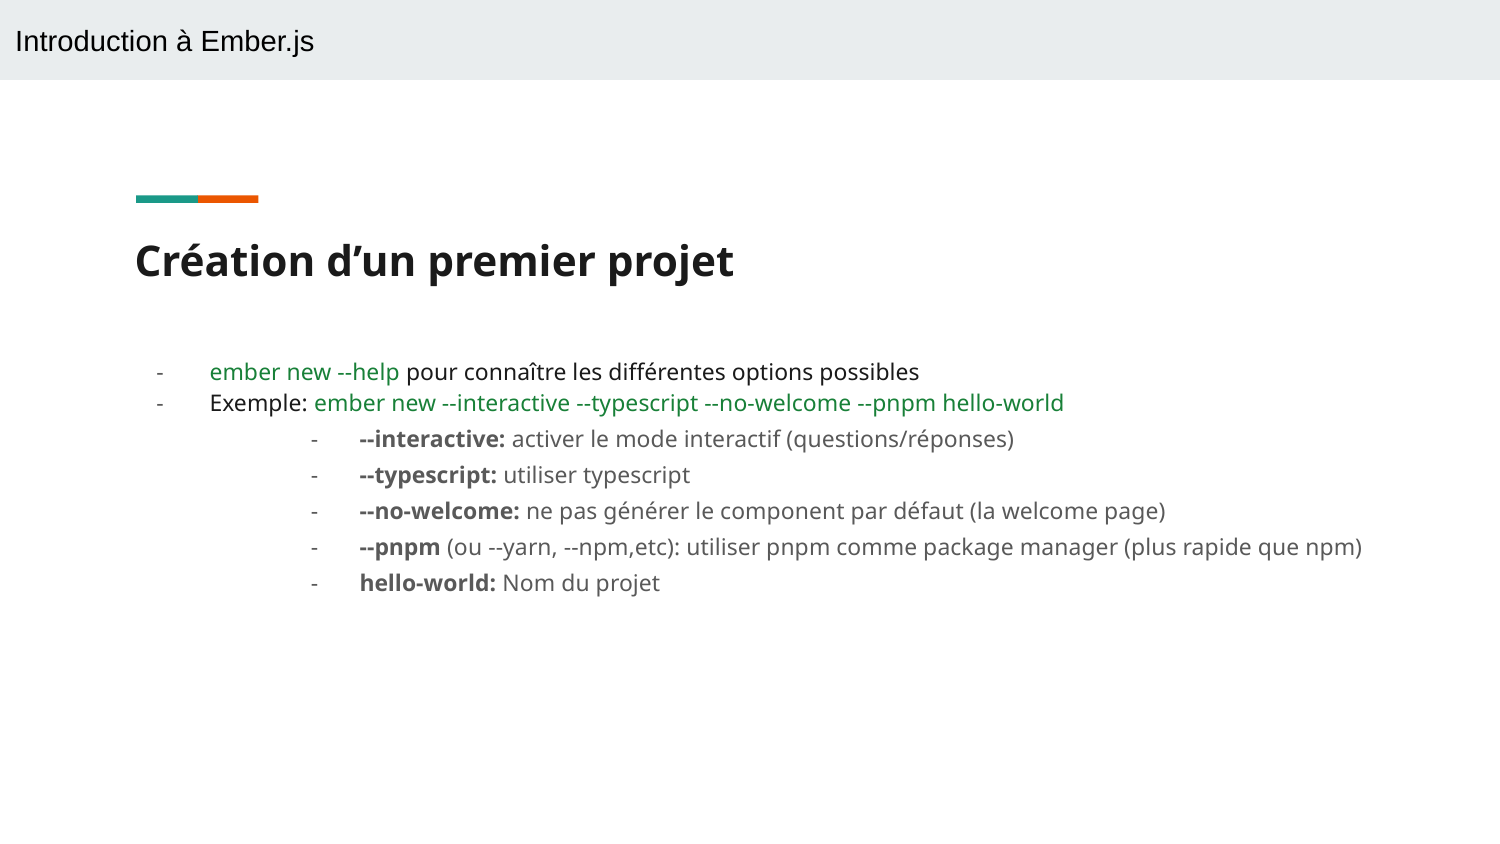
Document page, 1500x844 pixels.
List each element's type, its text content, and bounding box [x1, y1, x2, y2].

list ember new --help pour connaître les différentes options possibles Exemple: ember new --interactive --typescript --no-welcome --pnpm hello-world --interactive: activer le mode interactif (questions/réponses) --typescript: utiliser typescript --no-welcome: ne pas générer le component par défaut (la welcome page) --pnpm (ou --yarn, --npm,etc): utiliser pnpm comme package manager (plus rapide que npm) hello-world: Nom du projet [119, 341, 1381, 712]
title Création d’un premier projet [119, 216, 1381, 305]
